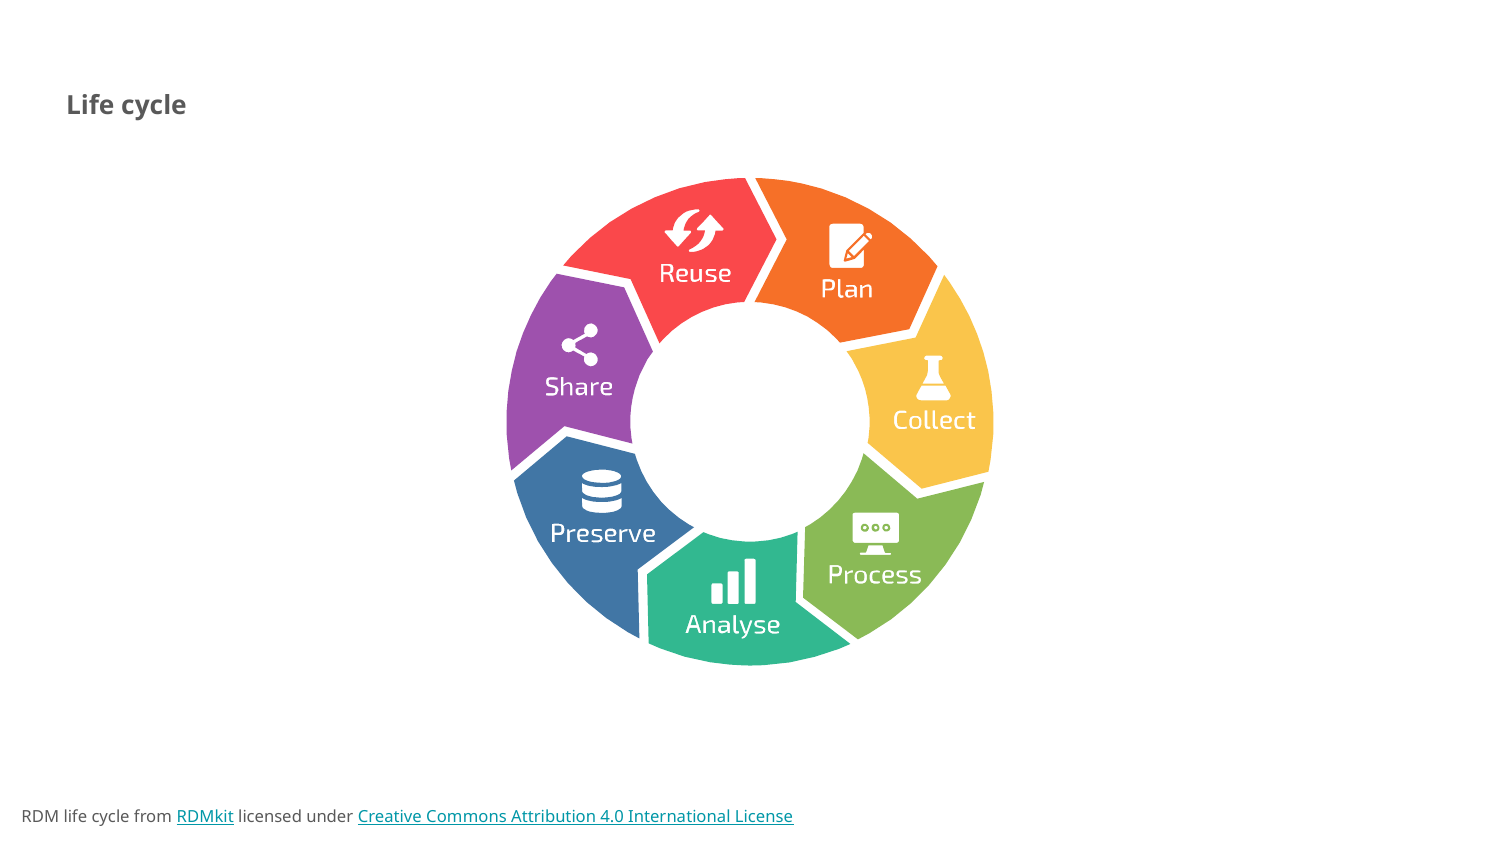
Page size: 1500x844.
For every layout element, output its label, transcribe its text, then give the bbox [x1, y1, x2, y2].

text_box [506, 273, 653, 471]
text_box [803, 453, 985, 640]
title Life cycle [51, 72, 1449, 167]
text_box [754, 178, 938, 343]
text_box [846, 274, 994, 489]
text_box [563, 178, 777, 344]
text_box [647, 531, 851, 666]
text_box [513, 436, 695, 639]
text_box RDM life cycle from RDMkit licensed under Creative Commons Attribution 4.0 International License [10, 794, 1251, 841]
